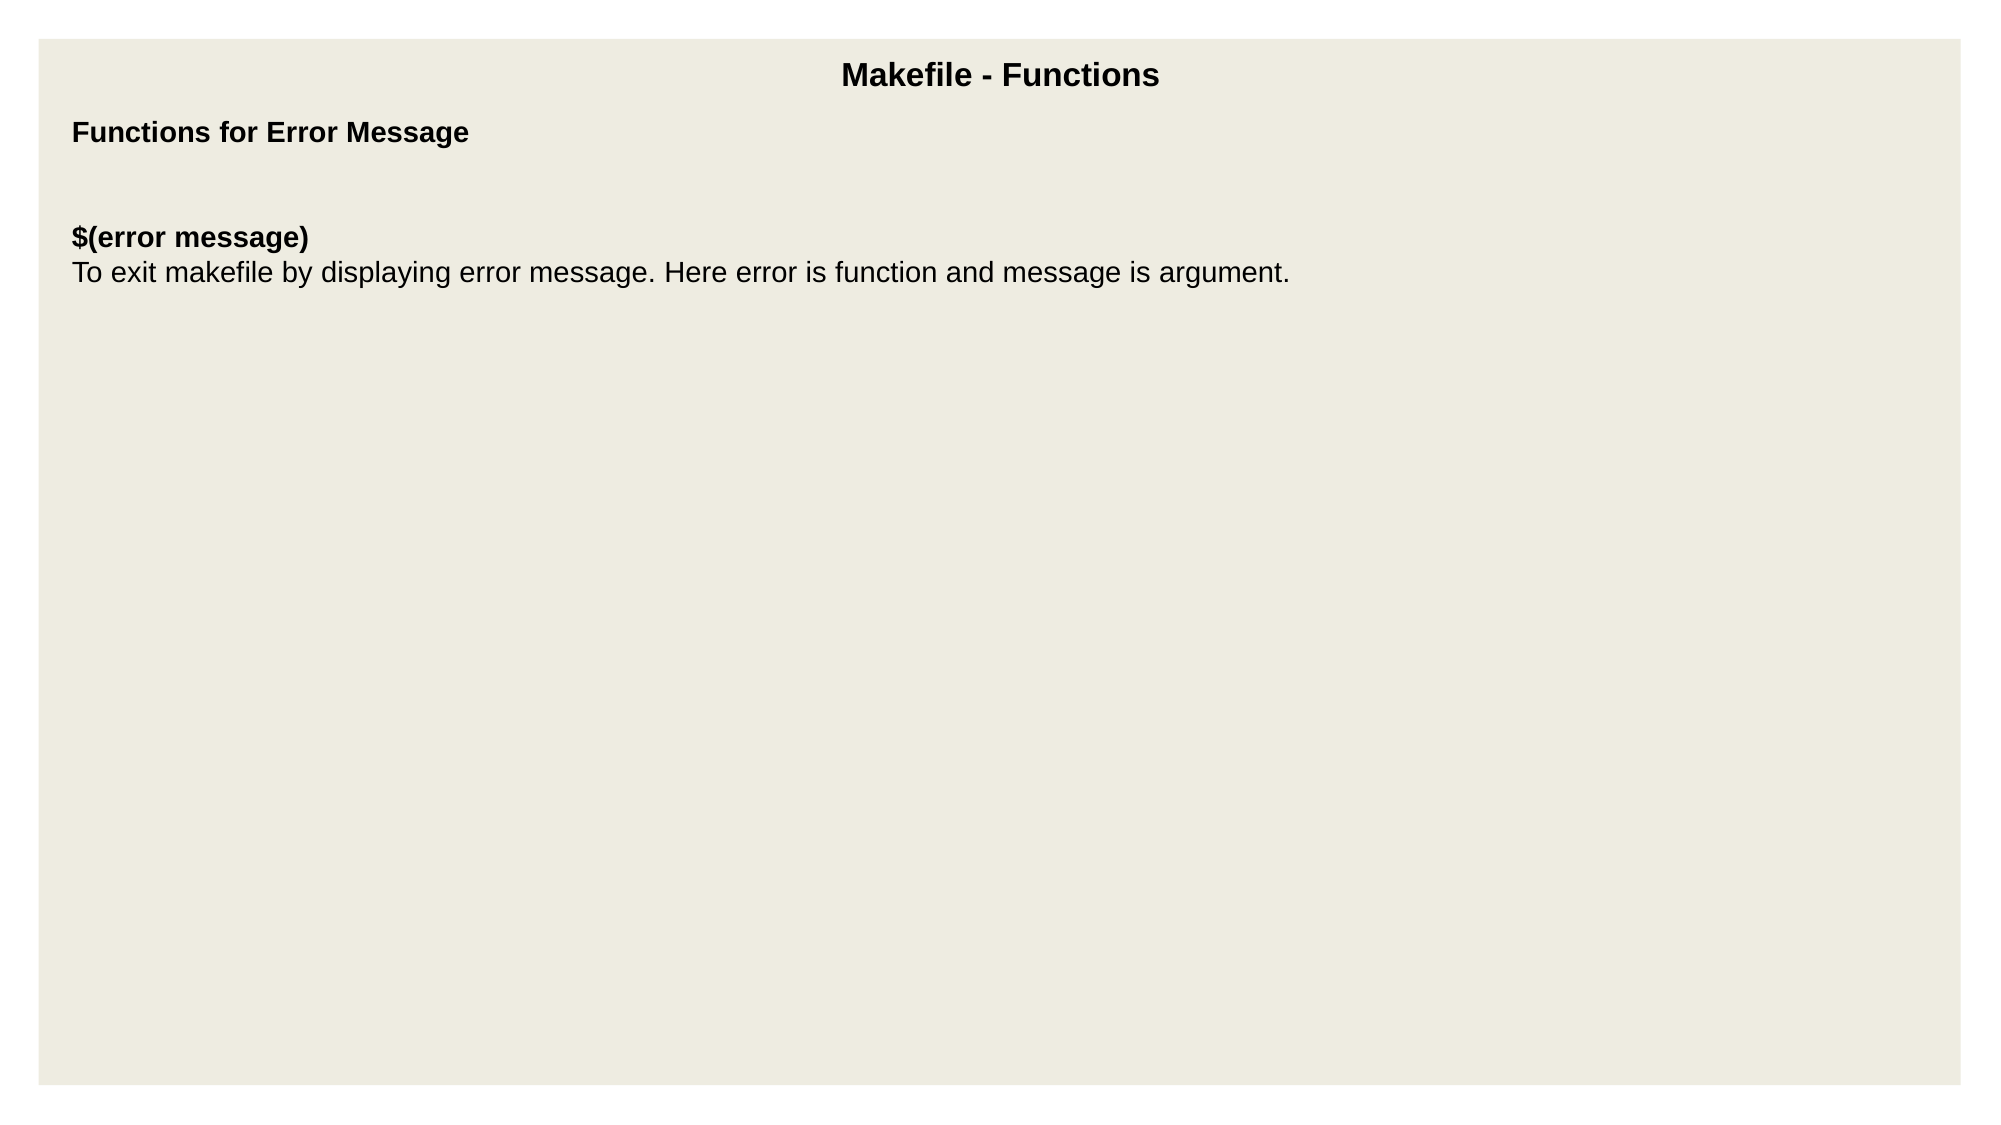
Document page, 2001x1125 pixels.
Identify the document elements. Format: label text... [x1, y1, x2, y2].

text_box Functions for Error Message $(error message) To exit makefile by displaying error message. Here error is function and message is argument. [57, 106, 1944, 1087]
text_box Makefile - Functions [39, 39, 1963, 106]
